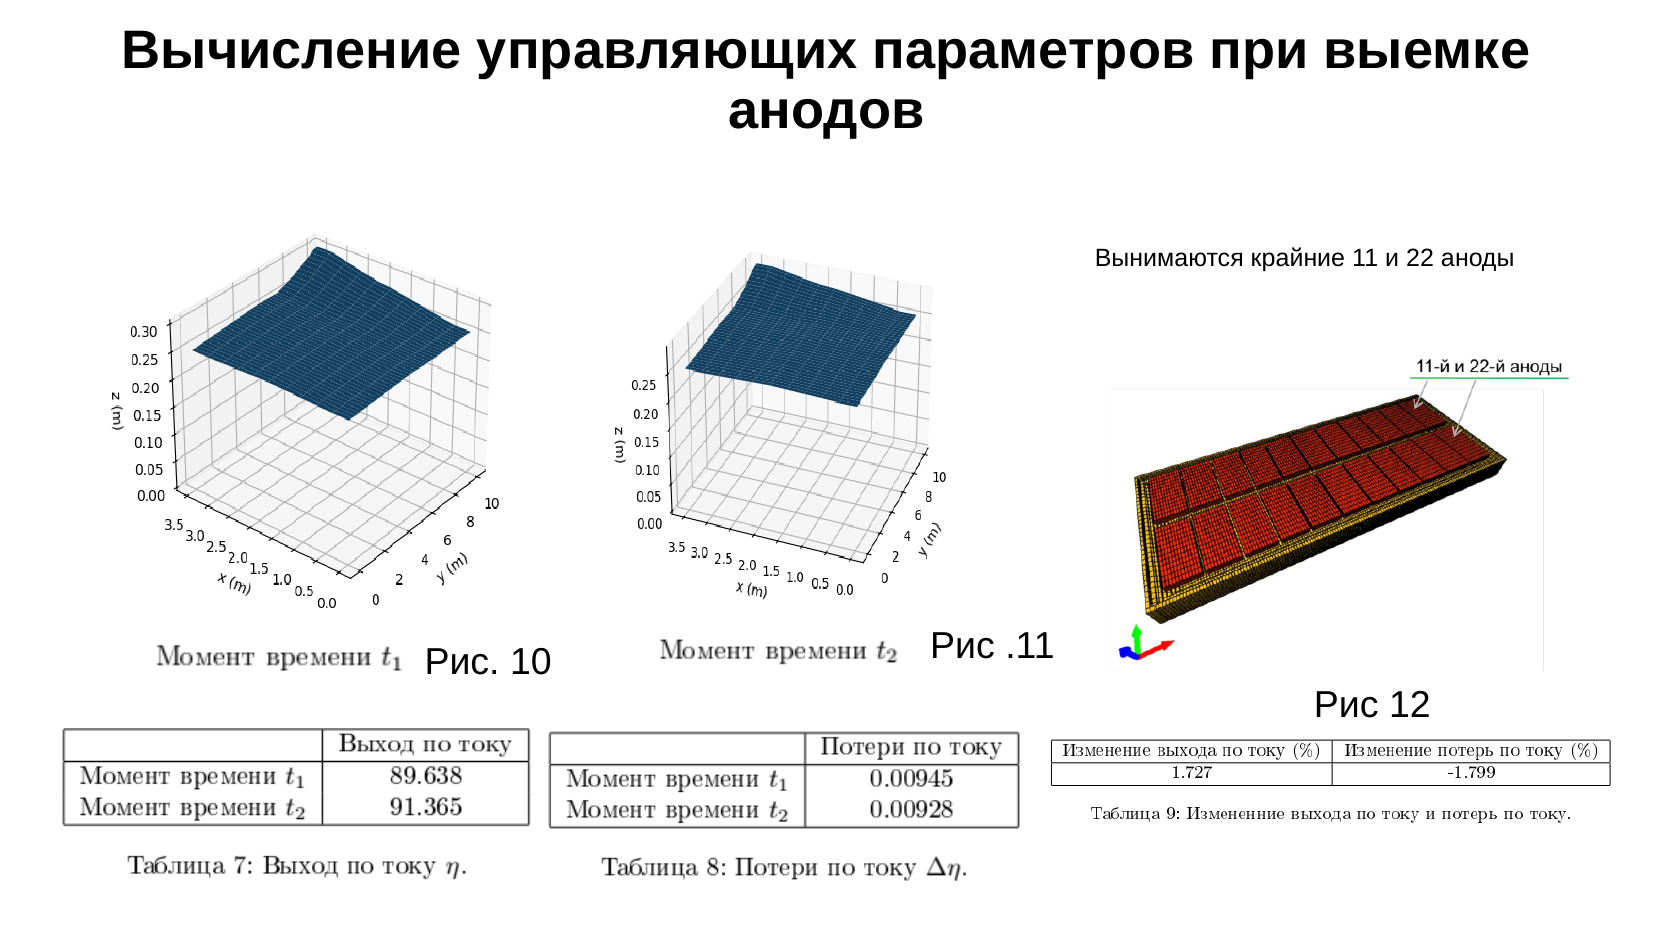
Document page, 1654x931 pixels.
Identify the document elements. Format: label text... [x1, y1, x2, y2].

text_box Рис 12 [1299, 676, 1446, 722]
picture [18, 140, 1582, 680]
picture [37, 705, 1625, 901]
text_box Рис. 10 [409, 633, 567, 691]
title Вычисление управляющих параметров при выемке анодов [82, 12, 1571, 148]
text_box Вынимаются крайние 11 и 22 аноды [1079, 236, 1582, 294]
text_box Рис .11 [915, 617, 1093, 677]
